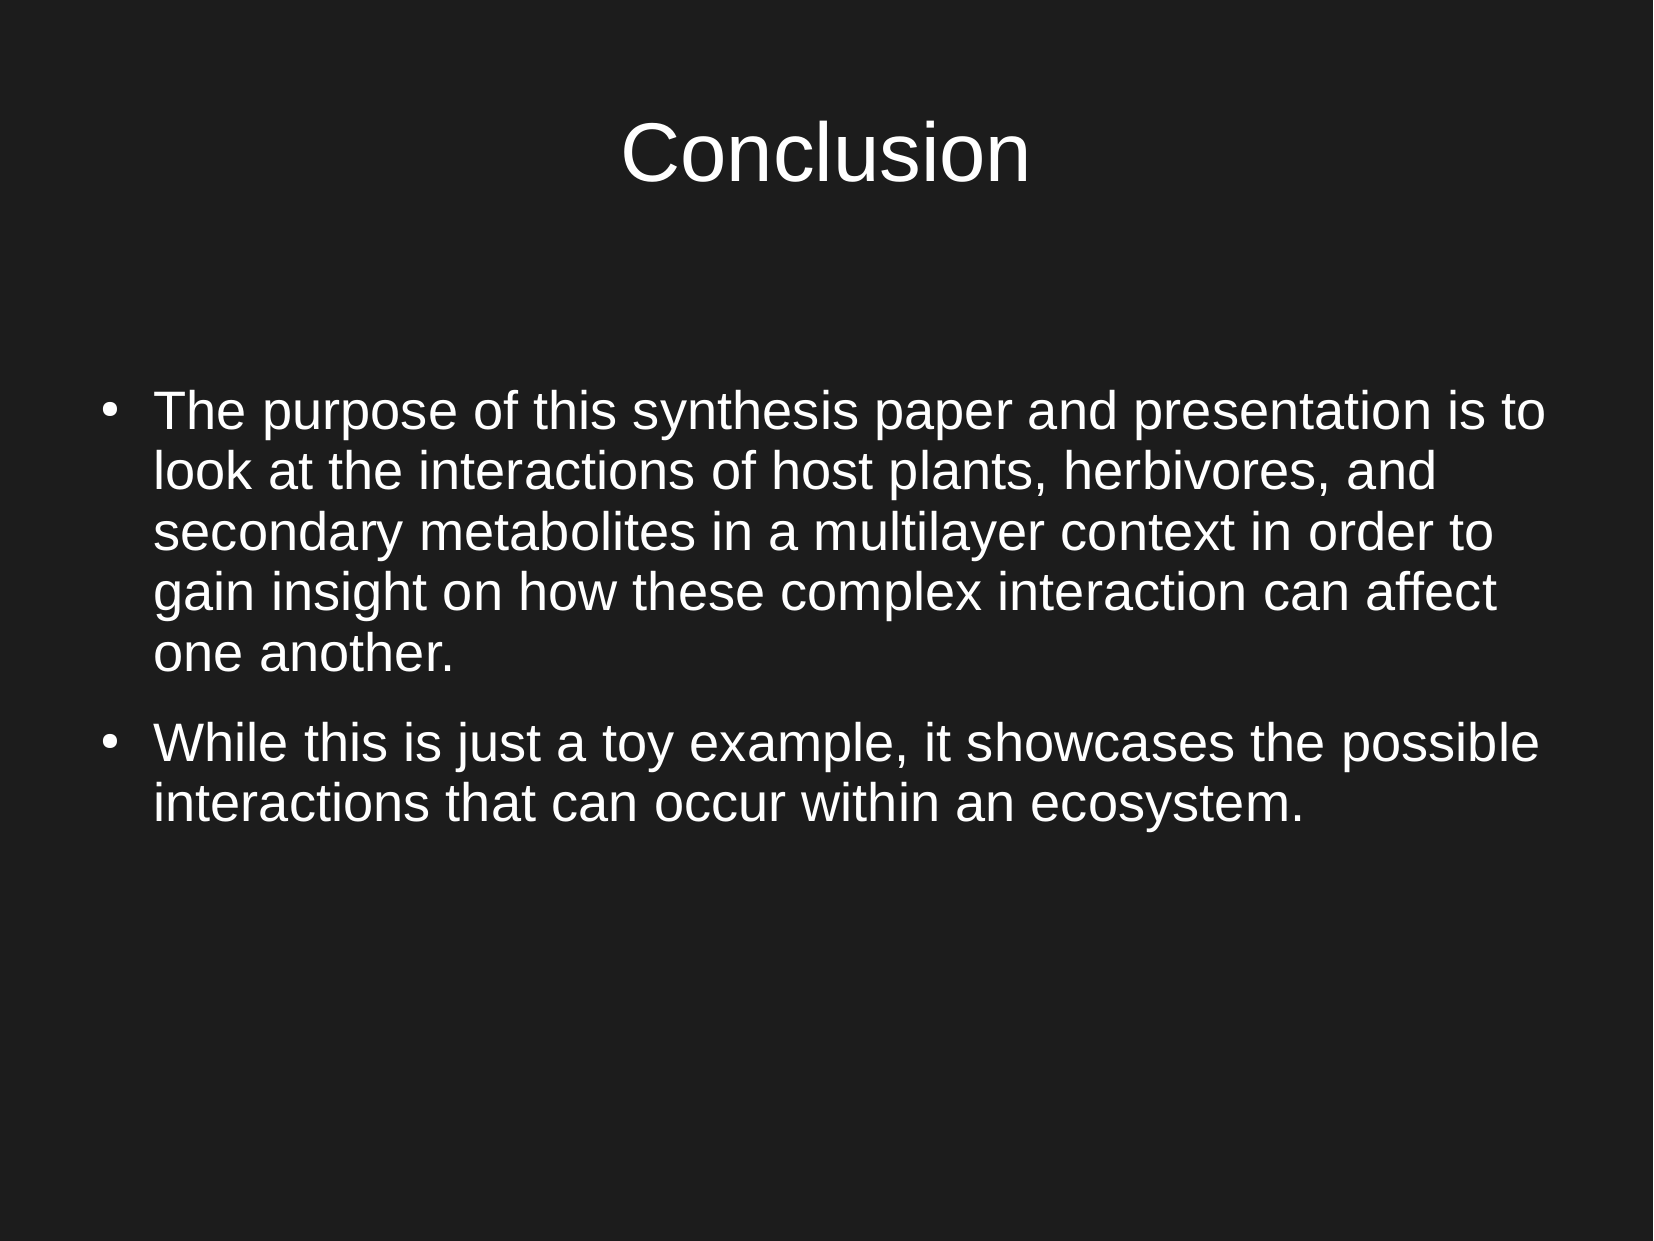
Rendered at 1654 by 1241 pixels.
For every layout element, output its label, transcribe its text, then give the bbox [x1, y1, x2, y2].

title Conclusion [82, 49, 1571, 257]
list The purpose of this synthesis paper and presentation is to look at the interactions of host plants, herbivores, and secondary metabolites in a multilayer context in order to gain insight on how these complex interaction can affect one another. While this is just a toy example, it showcases the possible interactions that can occur within an ecosystem. [82, 290, 1571, 1010]
